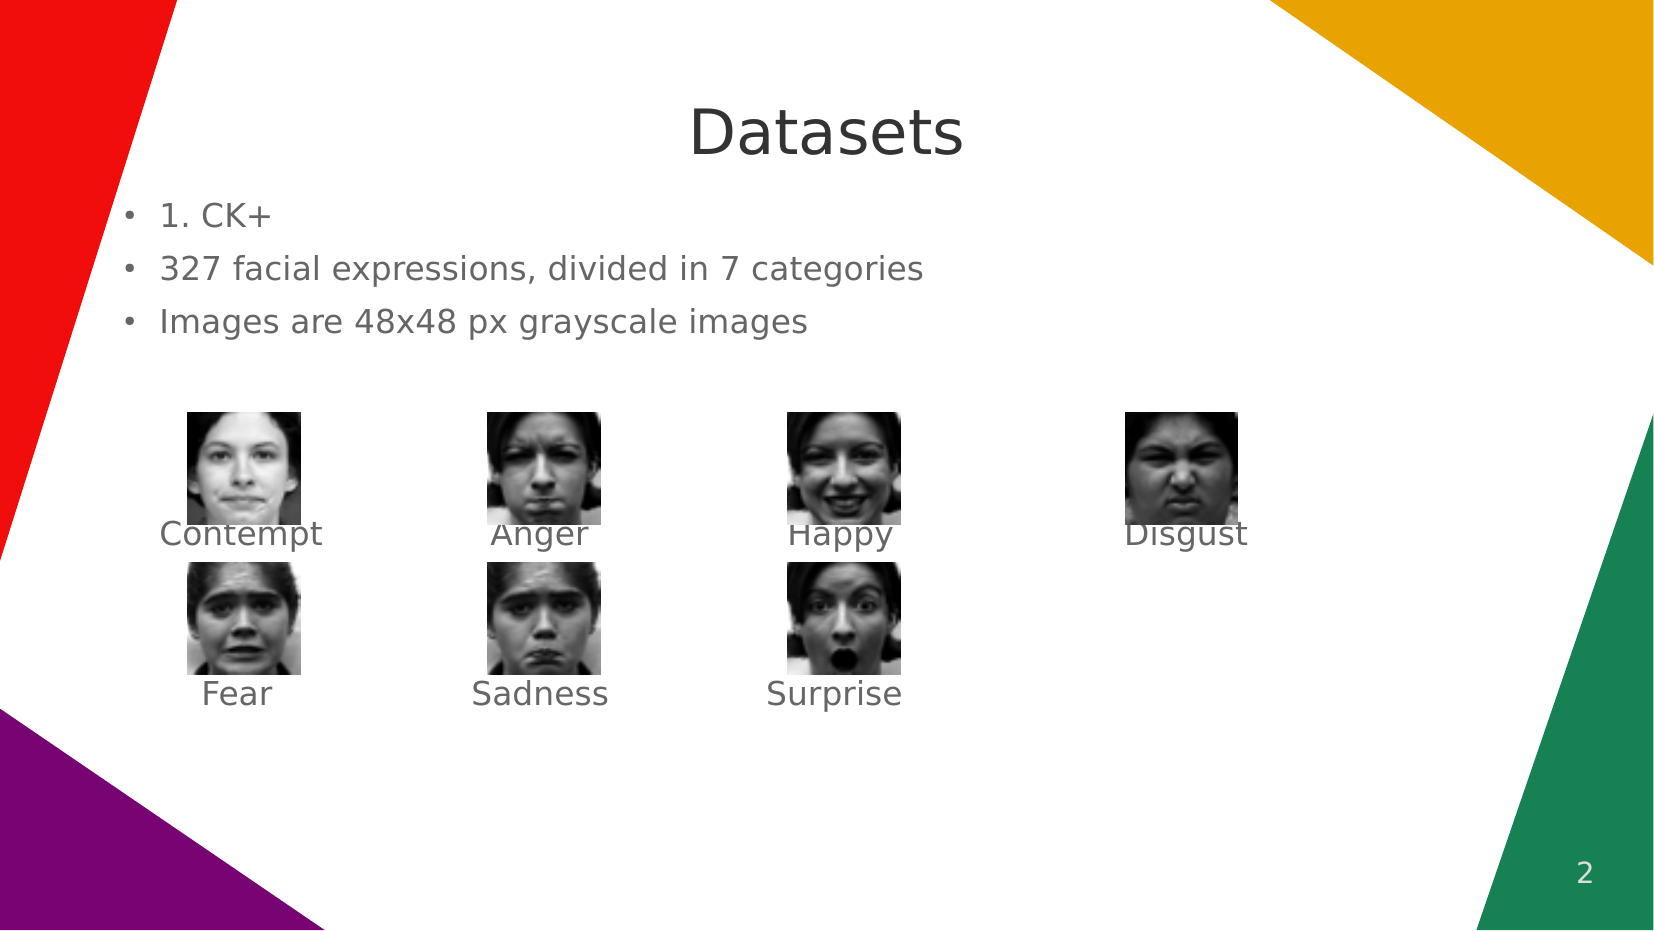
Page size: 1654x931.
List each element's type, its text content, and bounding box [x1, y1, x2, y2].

picture [487, 562, 601, 676]
picture [187, 562, 301, 676]
picture [1125, 412, 1238, 526]
picture [187, 412, 301, 526]
picture [787, 412, 901, 525]
picture [487, 412, 601, 526]
list 1. CK+ 327 facial expressions, divided in 7 categories Images are 48x48 px grayscale images Contempt Anger Happy Disgust Fear Sadness Surprise [112, 196, 1530, 901]
title Datasets [118, 59, 1536, 207]
picture [787, 562, 901, 676]
